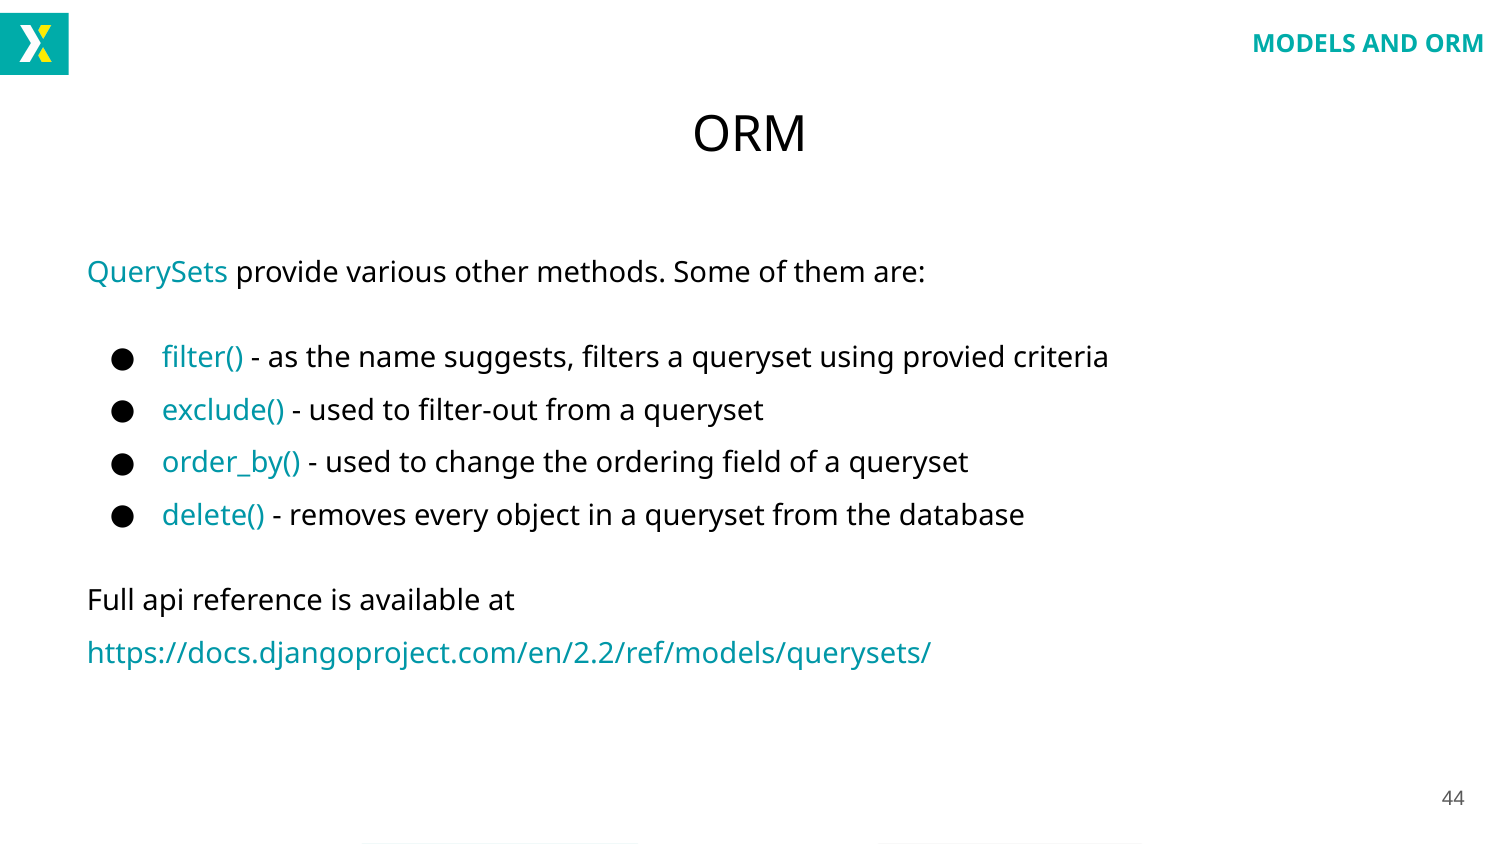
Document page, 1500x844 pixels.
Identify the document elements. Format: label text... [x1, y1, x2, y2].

slide_number <number> [1389, 764, 1480, 830]
picture [17, 25, 54, 62]
text_box QuerySets provide various other methods. Some of them are: filter() - as the name suggests, filters a queryset using provied criteria exclude() - used to filter-out from a queryset order_by() - used to change the ordering field of a queryset delete() - removes every object in a queryset from the database Full api reference is available at https://docs.djangoproject.com/en/2.2/ref/models/querysets/ [71, 220, 1367, 664]
text_box ORM [115, 86, 1385, 181]
